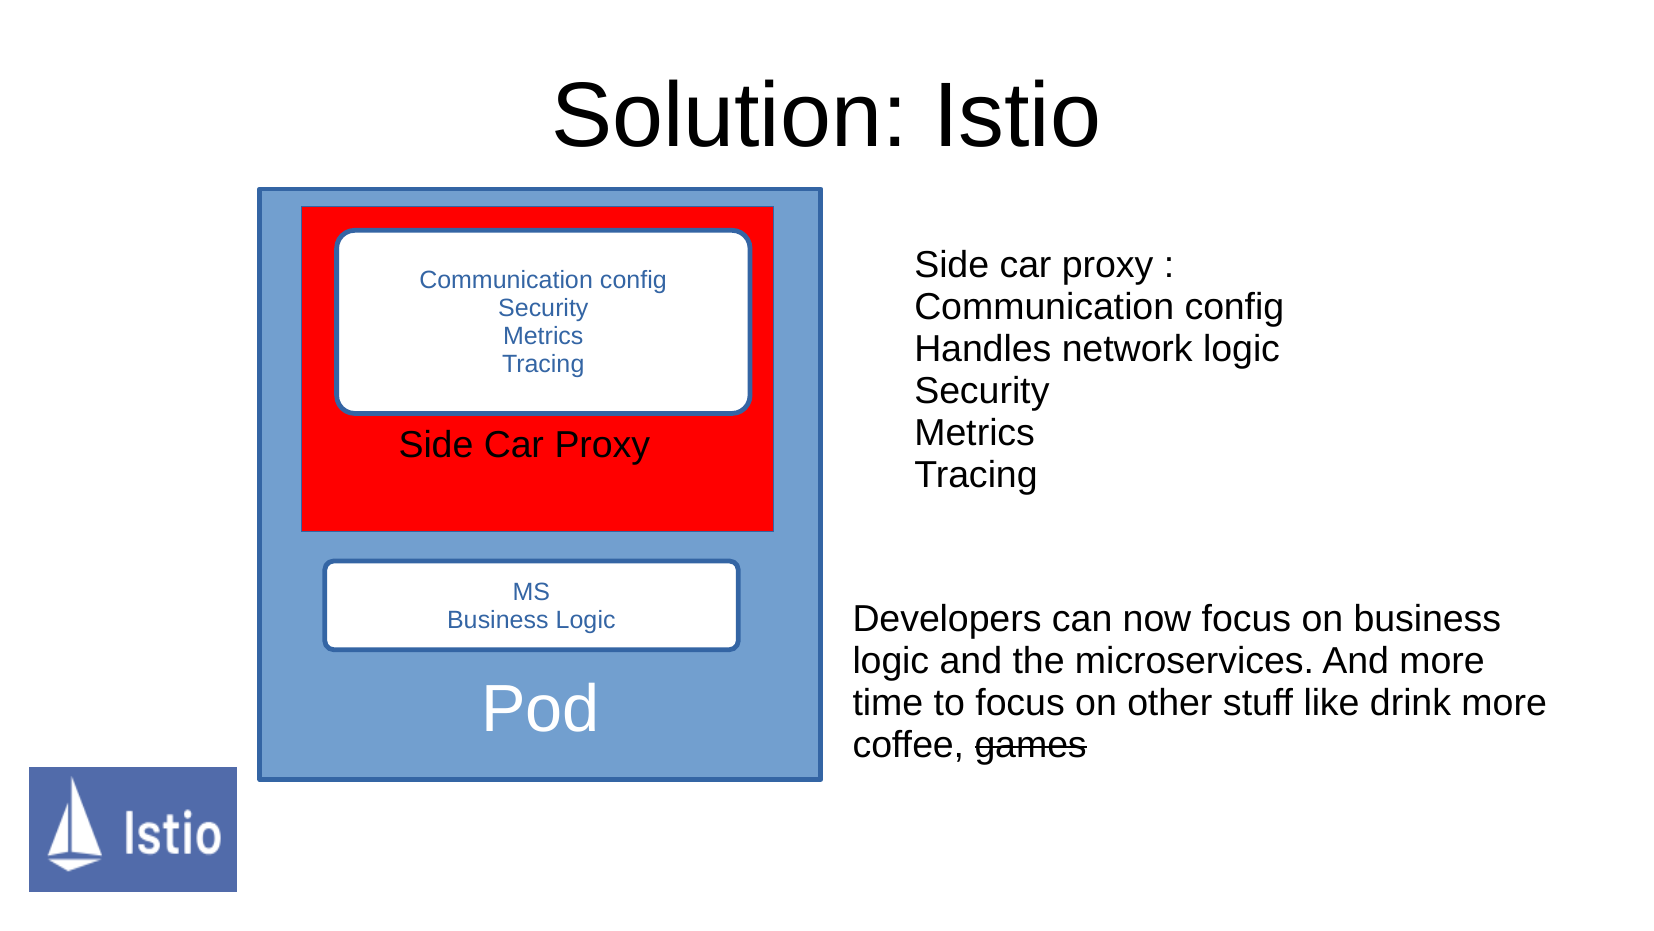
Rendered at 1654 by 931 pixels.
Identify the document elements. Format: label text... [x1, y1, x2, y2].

text_box Side car proxy : Communication config Handles network logic Security Metrics Tracing [899, 236, 1300, 503]
picture [29, 767, 237, 892]
text_box [301, 206, 774, 532]
text_box Pod [259, 188, 821, 780]
title Solution: Istio [82, 37, 1571, 193]
text_box Communication config Security Metrics Tracing [336, 230, 751, 414]
text_box Side Car Proxy [383, 415, 703, 473]
text_box MS Business Logic [324, 561, 739, 650]
text_box Developers can now focus on business logic and the microservices. And more time to focus on other stuff like drink more coffee, games [837, 590, 1565, 774]
